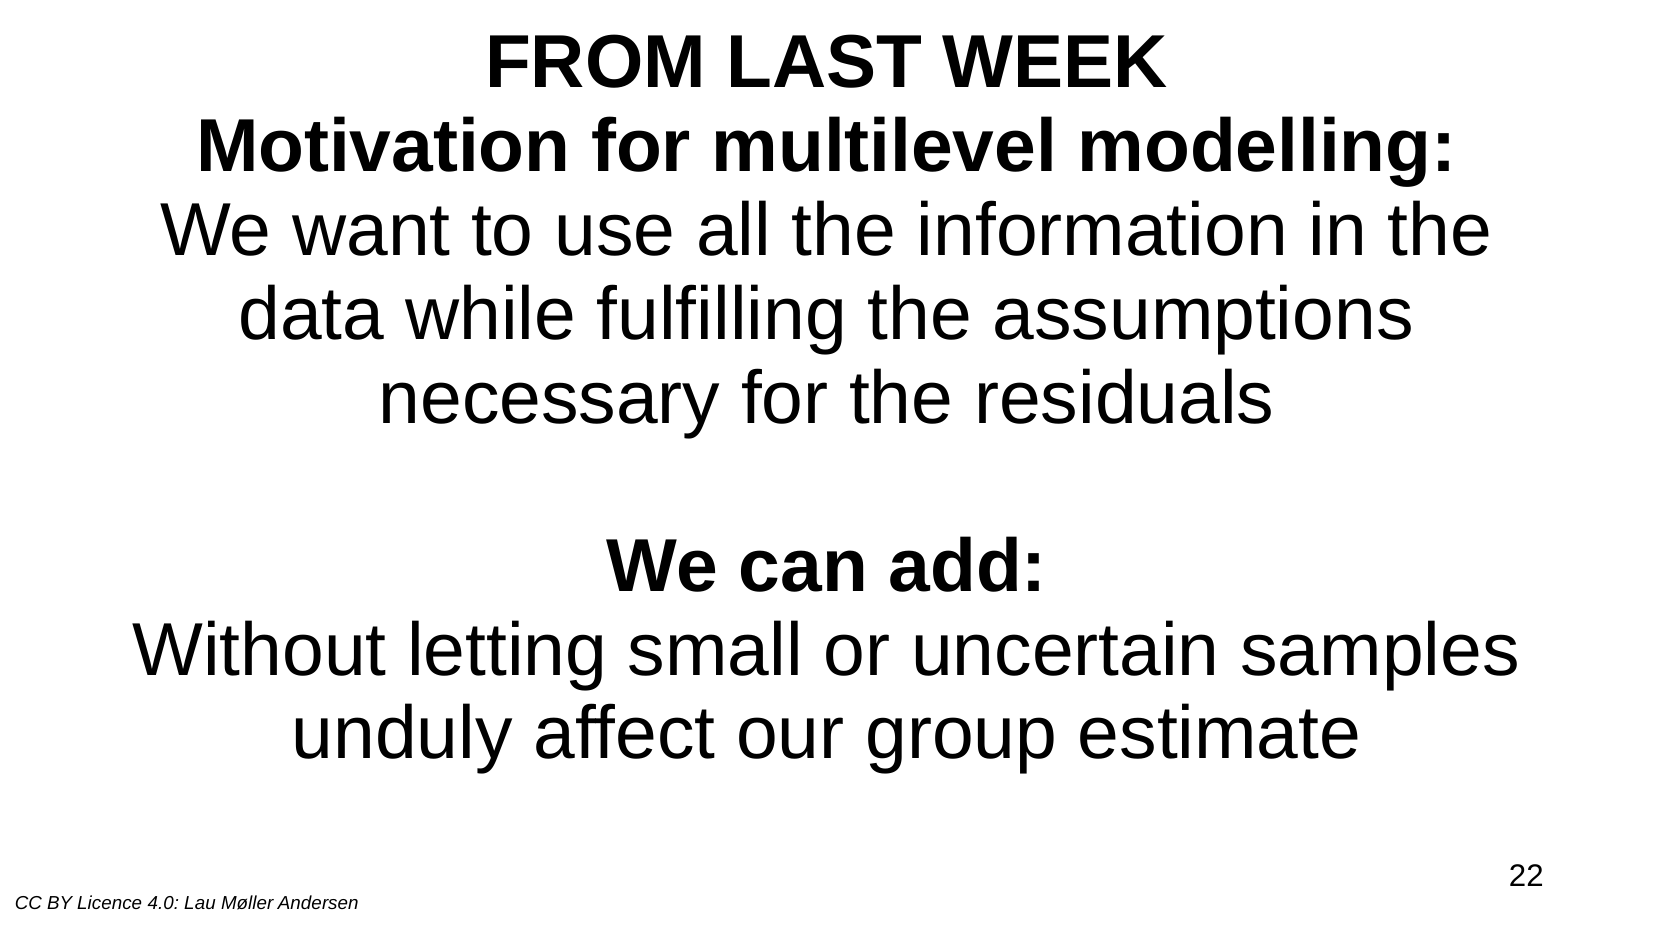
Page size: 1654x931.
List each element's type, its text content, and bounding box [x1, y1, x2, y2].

text_box CC BY Licence 4.0: Lau Møller Andersen [0, 885, 388, 921]
subtitle FROM LAST WEEK Motivation for multilevel modelling: We want to use all the information in the data while fulfilling the assumptions necessary for the residuals We can add: Without letting small or uncertain samples unduly affect our group estimate [82, 19, 1571, 775]
text_box <nummer> [1494, 850, 1654, 921]
